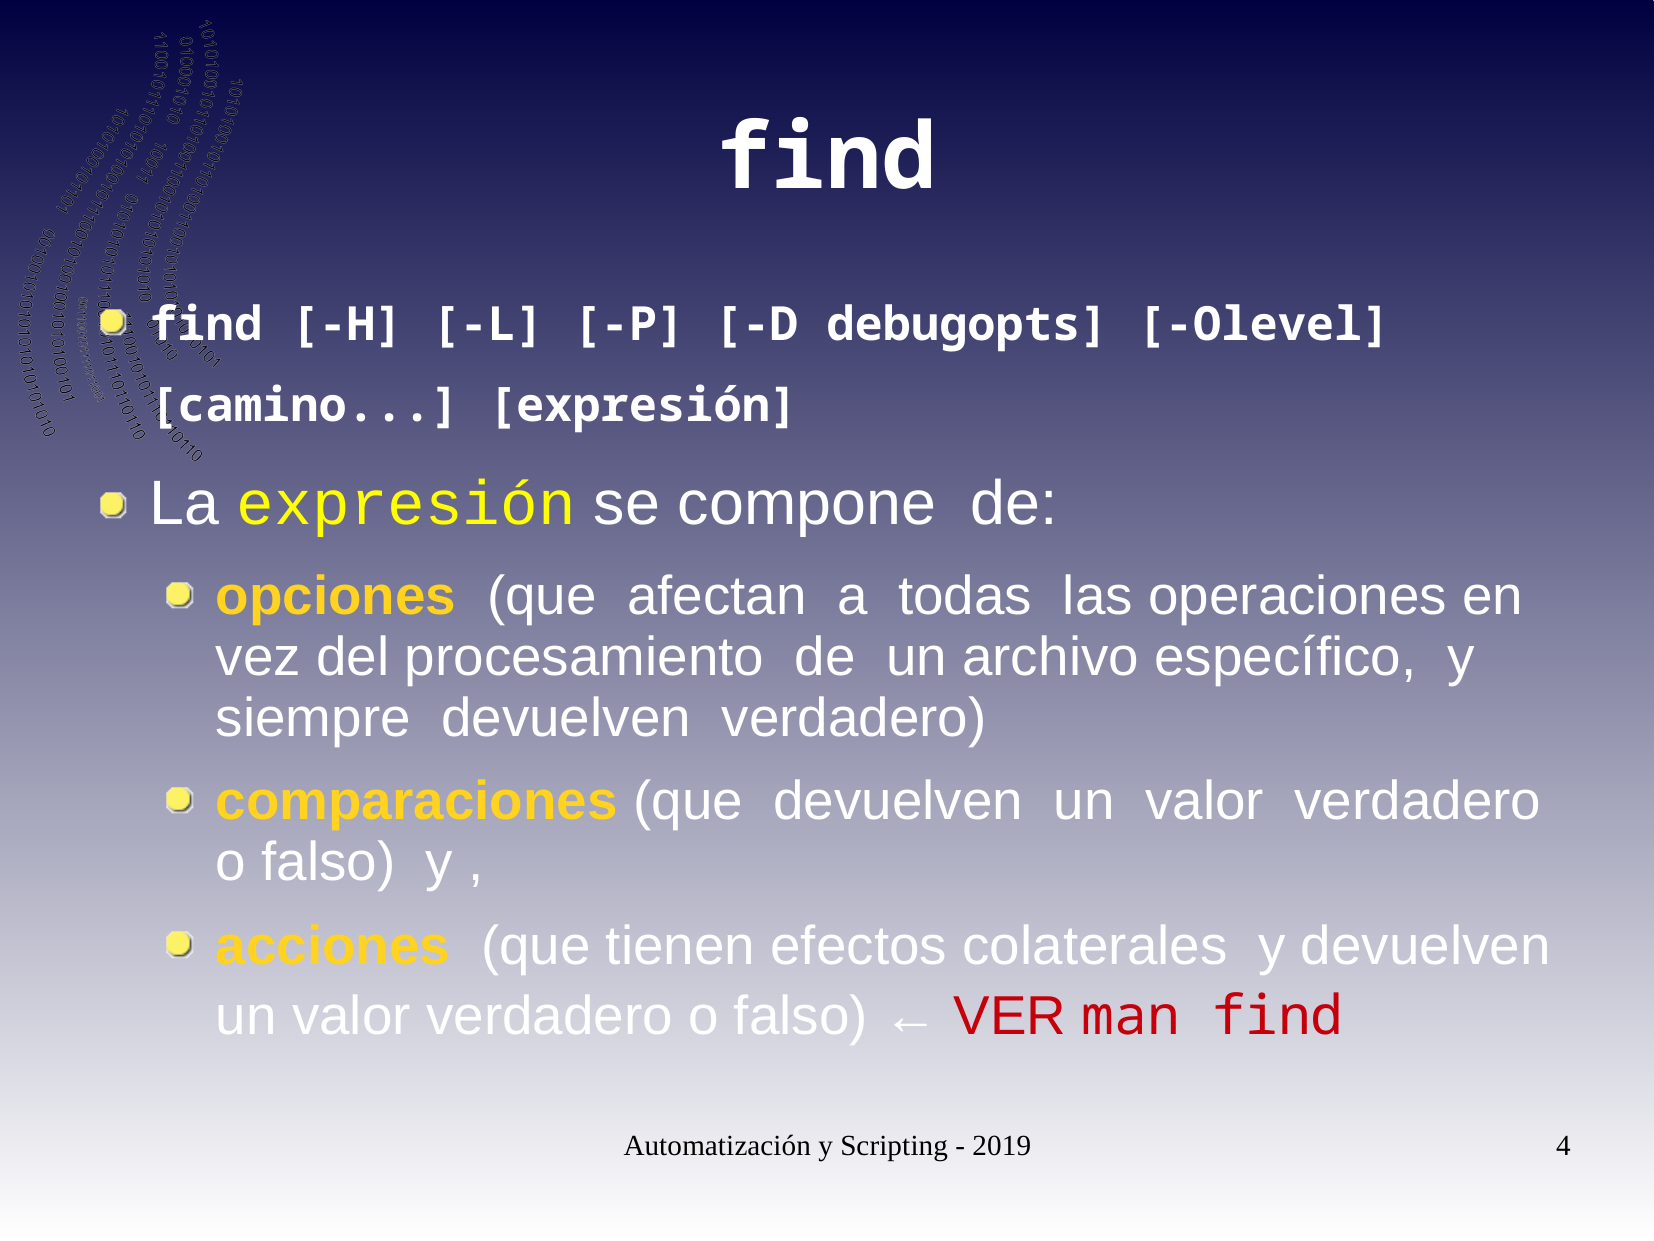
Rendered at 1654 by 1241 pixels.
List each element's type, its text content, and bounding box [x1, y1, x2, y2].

list find [-H] [-L] [-P] [-D debugopts] [-Olevel] [camino...] [expresión] La expresión se compone de: opciones (que afectan a todas las operaciones en vez del procesamiento de un archivo específico, y siempre devuelven verdadero) comparaciones (que devuelven un valor verdadero o falso) y , acciones (que tienen efectos colaterales y devuelven un valor verdadero o falso) ← VER man find [82, 290, 1571, 1111]
picture [18, 20, 243, 461]
title find [82, 49, 1571, 257]
